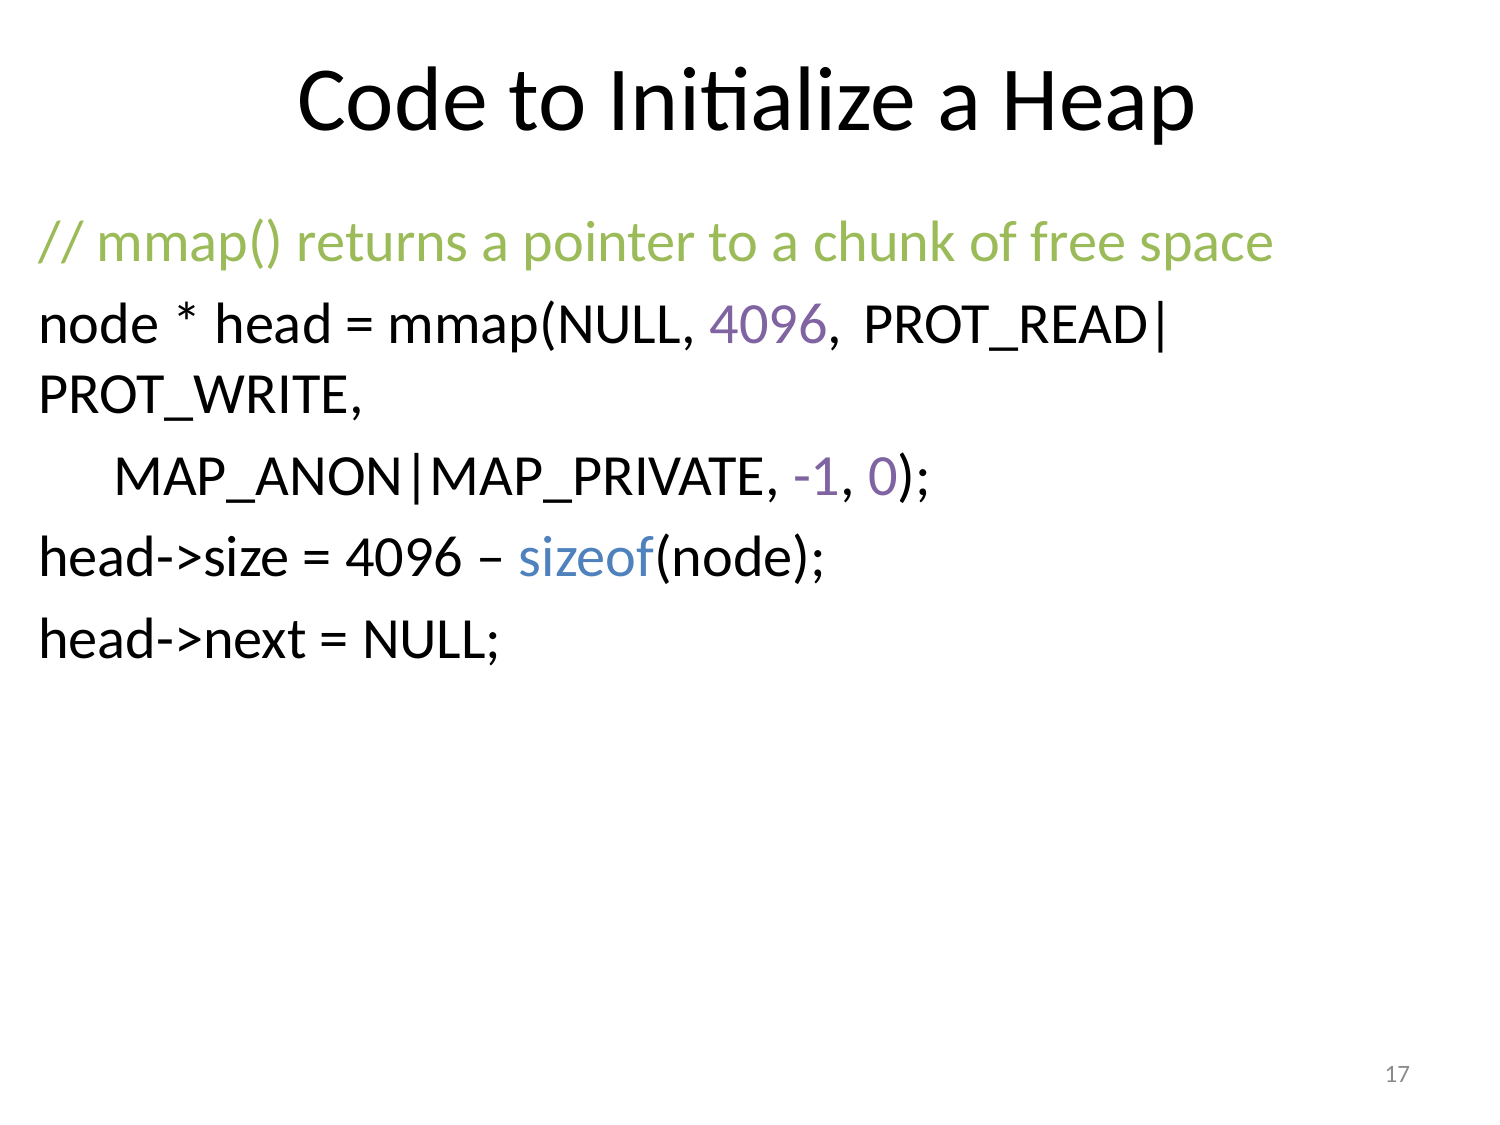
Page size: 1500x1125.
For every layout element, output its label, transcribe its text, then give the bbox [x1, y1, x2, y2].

list // mmap() returns a pointer to a chunk of free space node * head = mmap(NULL, 4096, PROT_READ|PROT_WRITE, MAP_ANON|MAP_PRIVATE, -1, 0); head->size = 4096 – sizeof(node); head->next = NULL; [23, 195, 1468, 1040]
slide_number <number> [1074, 1042, 1425, 1103]
title Code to Initialize a Heap [7, 0, 1488, 188]
